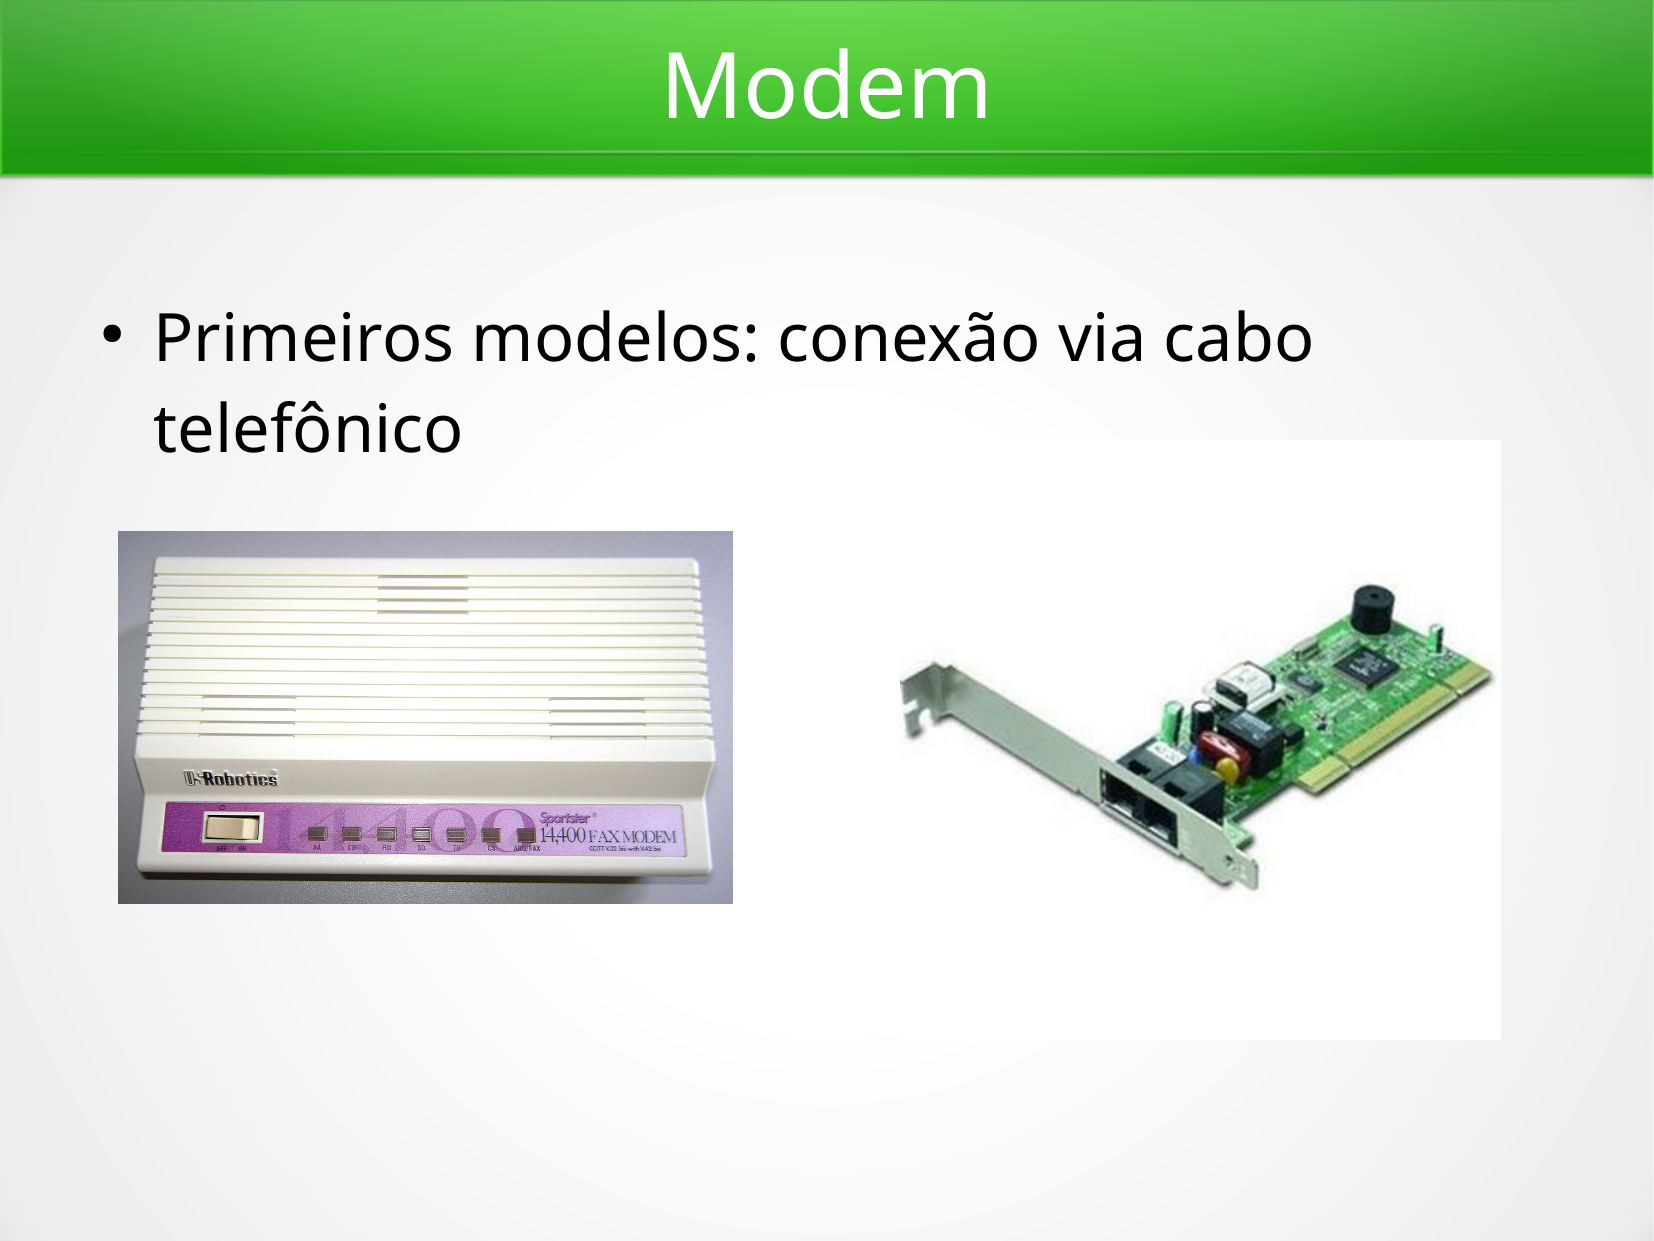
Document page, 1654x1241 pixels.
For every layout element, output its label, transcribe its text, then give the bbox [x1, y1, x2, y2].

list Primeiros modelos: conexão via cabo telefônico [82, 290, 1571, 1010]
picture [0, 0, 1654, 1241]
title Modem [82, 11, 1571, 154]
